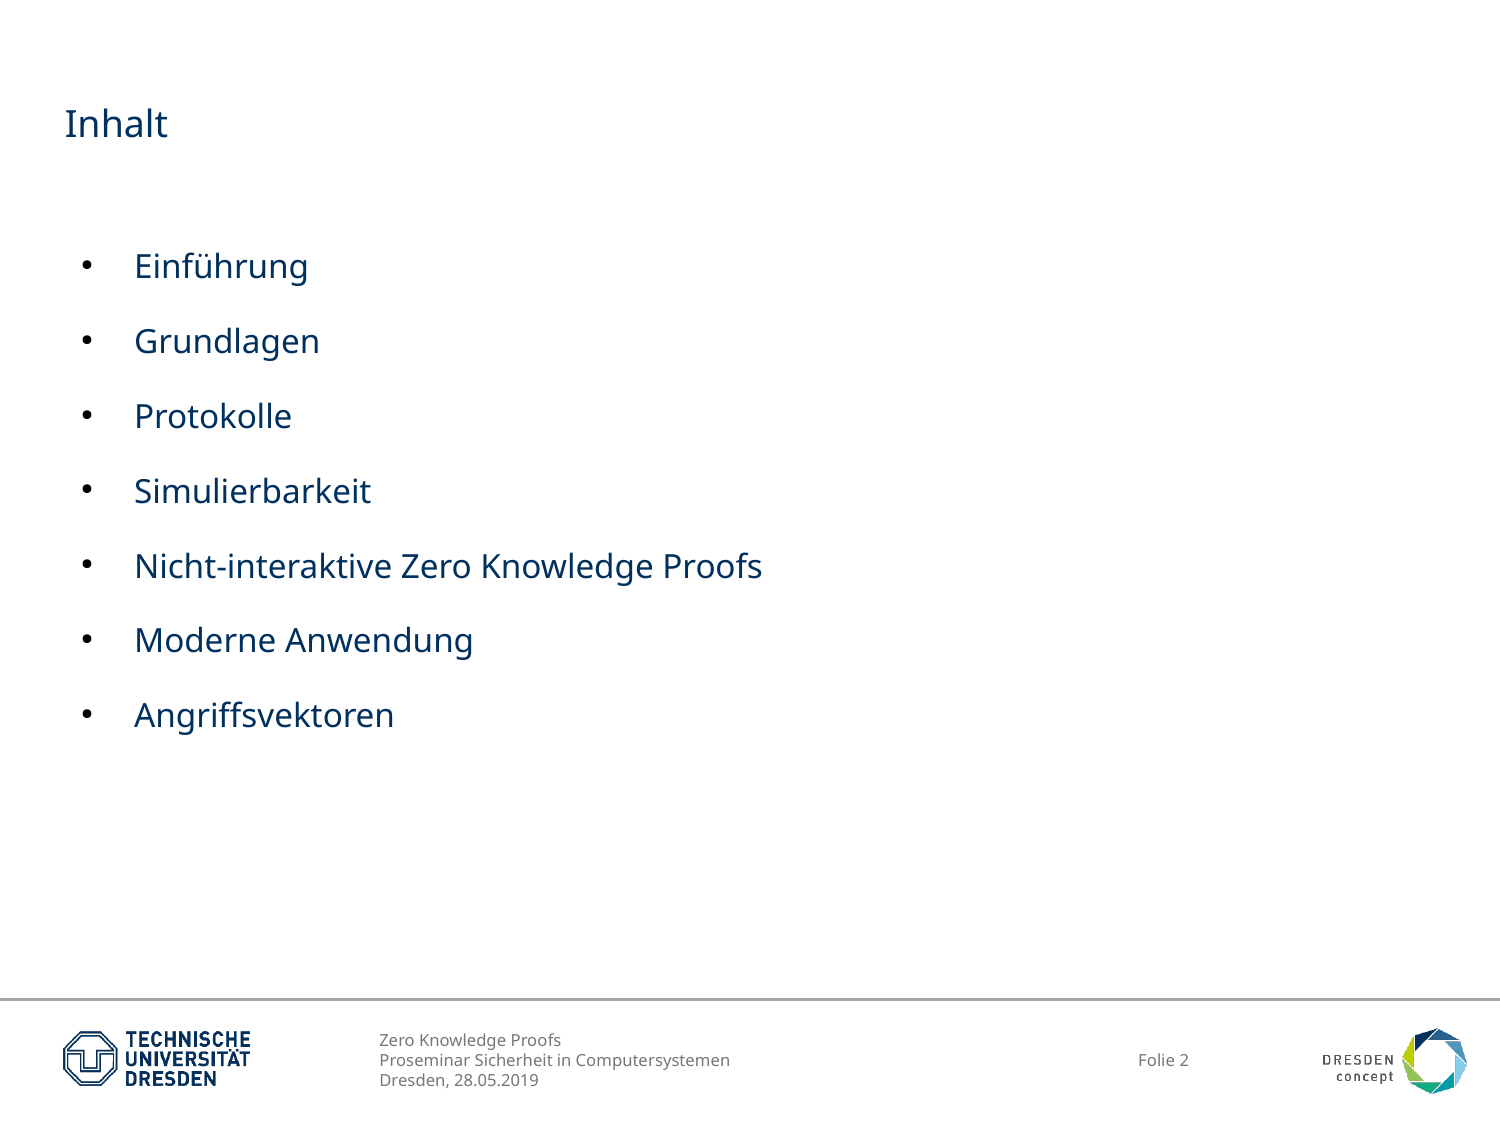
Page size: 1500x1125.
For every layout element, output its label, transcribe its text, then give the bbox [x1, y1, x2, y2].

list Einführung Grundlagen Protokolle Simulierbarkeit Nicht-interaktive Zero Knowledge Proofs Moderne Anwendung Angriffsvektoren [63, 243, 1437, 941]
picture [63, 1031, 250, 1086]
title Inhalt [64, 56, 1437, 190]
picture [1323, 1028, 1467, 1094]
